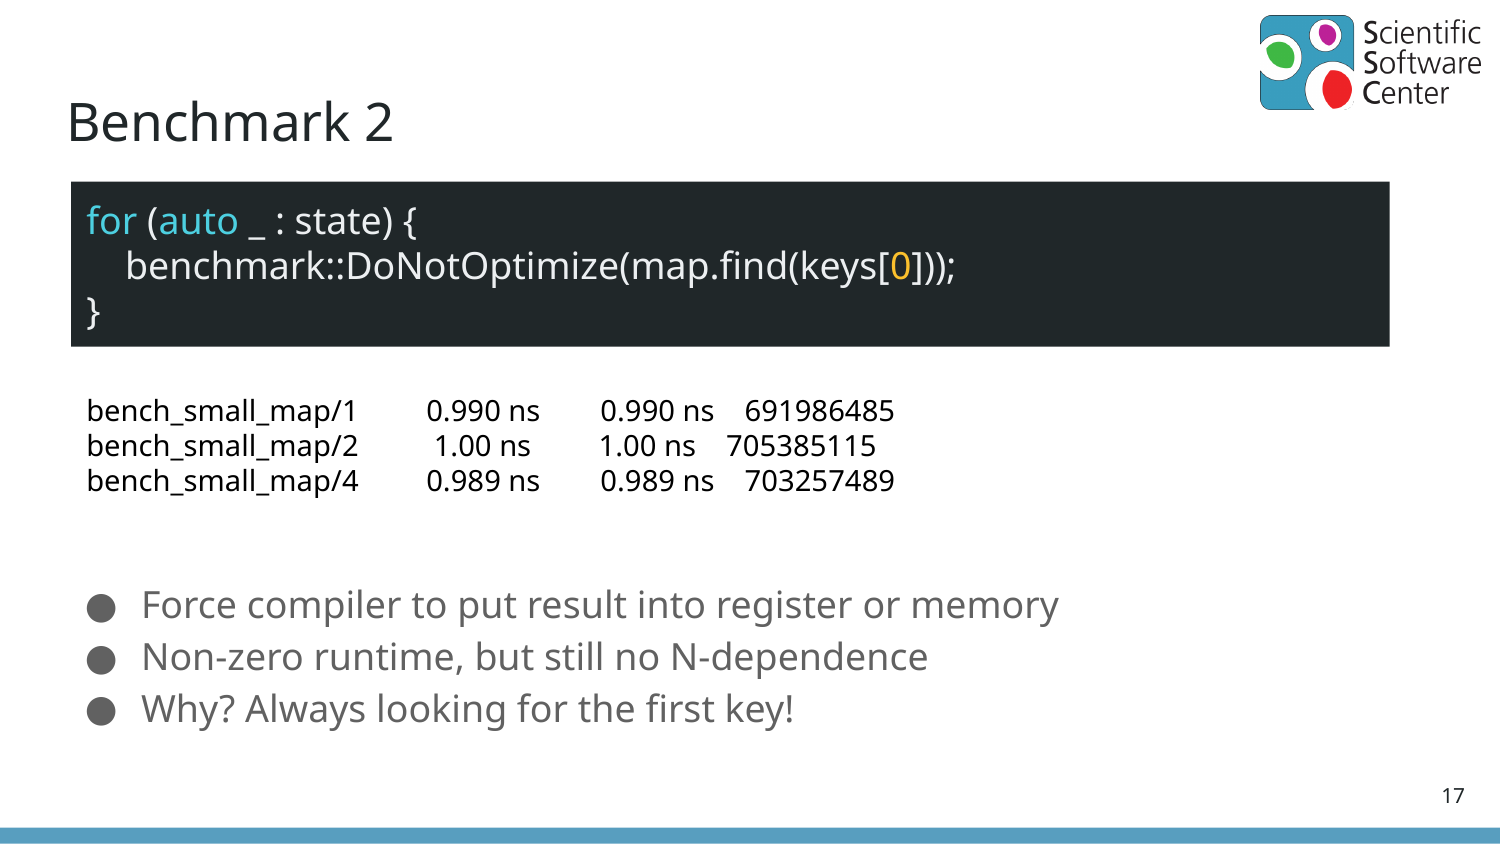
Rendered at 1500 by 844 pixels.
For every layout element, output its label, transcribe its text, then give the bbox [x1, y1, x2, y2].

text_box bench_small_map/1 0.990 ns 0.990 ns 691986485 bench_small_map/2 1.00 ns 1.00 ns 705385115 bench_small_map/4 0.989 ns 0.989 ns 703257489 [71, 377, 1390, 513]
title Benchmark 2 [51, 72, 1449, 167]
slide_number <number> [1389, 764, 1480, 830]
text_box for (auto _ : state) { benchmark::DoNotOptimize(map.find(keys[0])); } [71, 181, 1390, 347]
list Force compiler to put result into register or memory Non-zero runtime, but still no N-dependence Why? Always looking for the first key! [51, 559, 1449, 782]
picture [1260, 15, 1481, 110]
